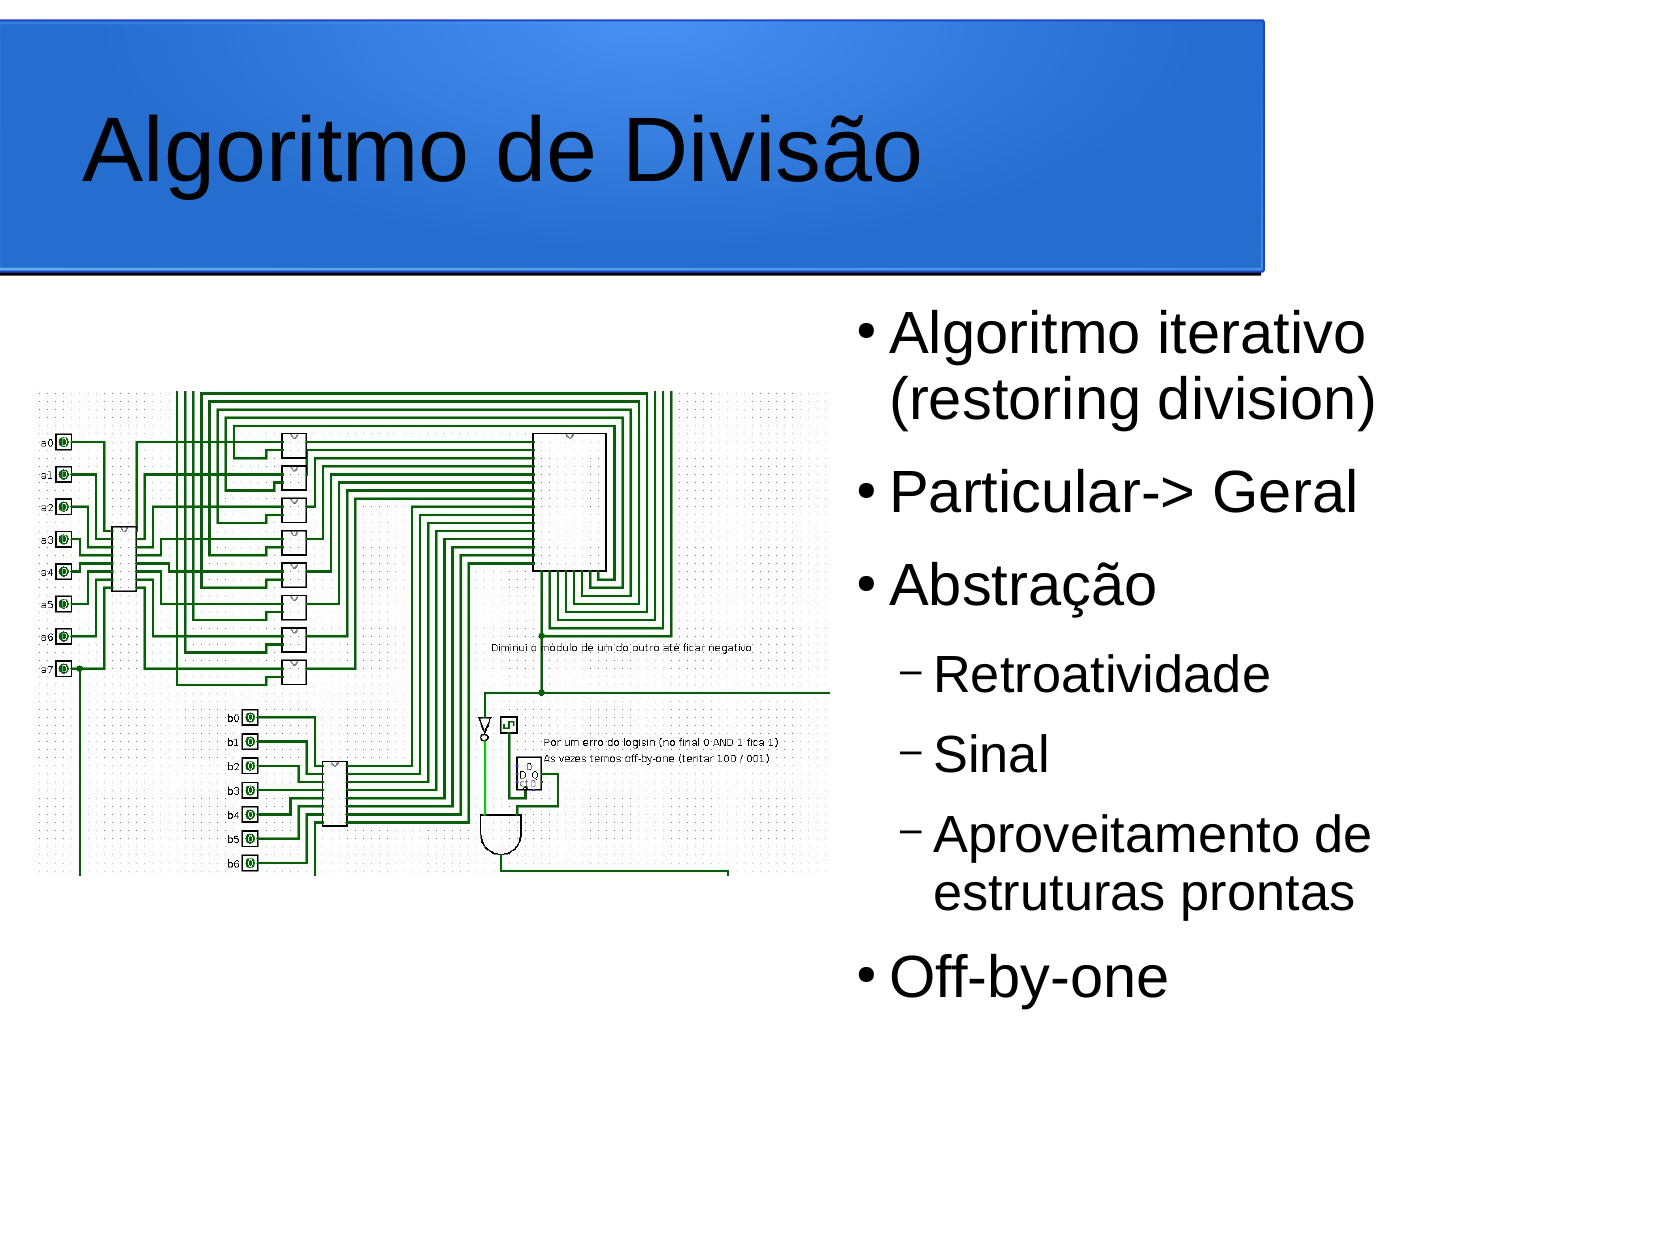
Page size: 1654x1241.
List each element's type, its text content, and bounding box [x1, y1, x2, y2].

list Algoritmo iterativo (restoring division) Particular-> Geral Abstração Retroatividade Sinal Aproveitamento de estruturas prontas Off-by-one [845, 299, 1572, 1019]
title Algoritmo de Divisão [82, 2, 1235, 298]
picture [33, 391, 830, 876]
